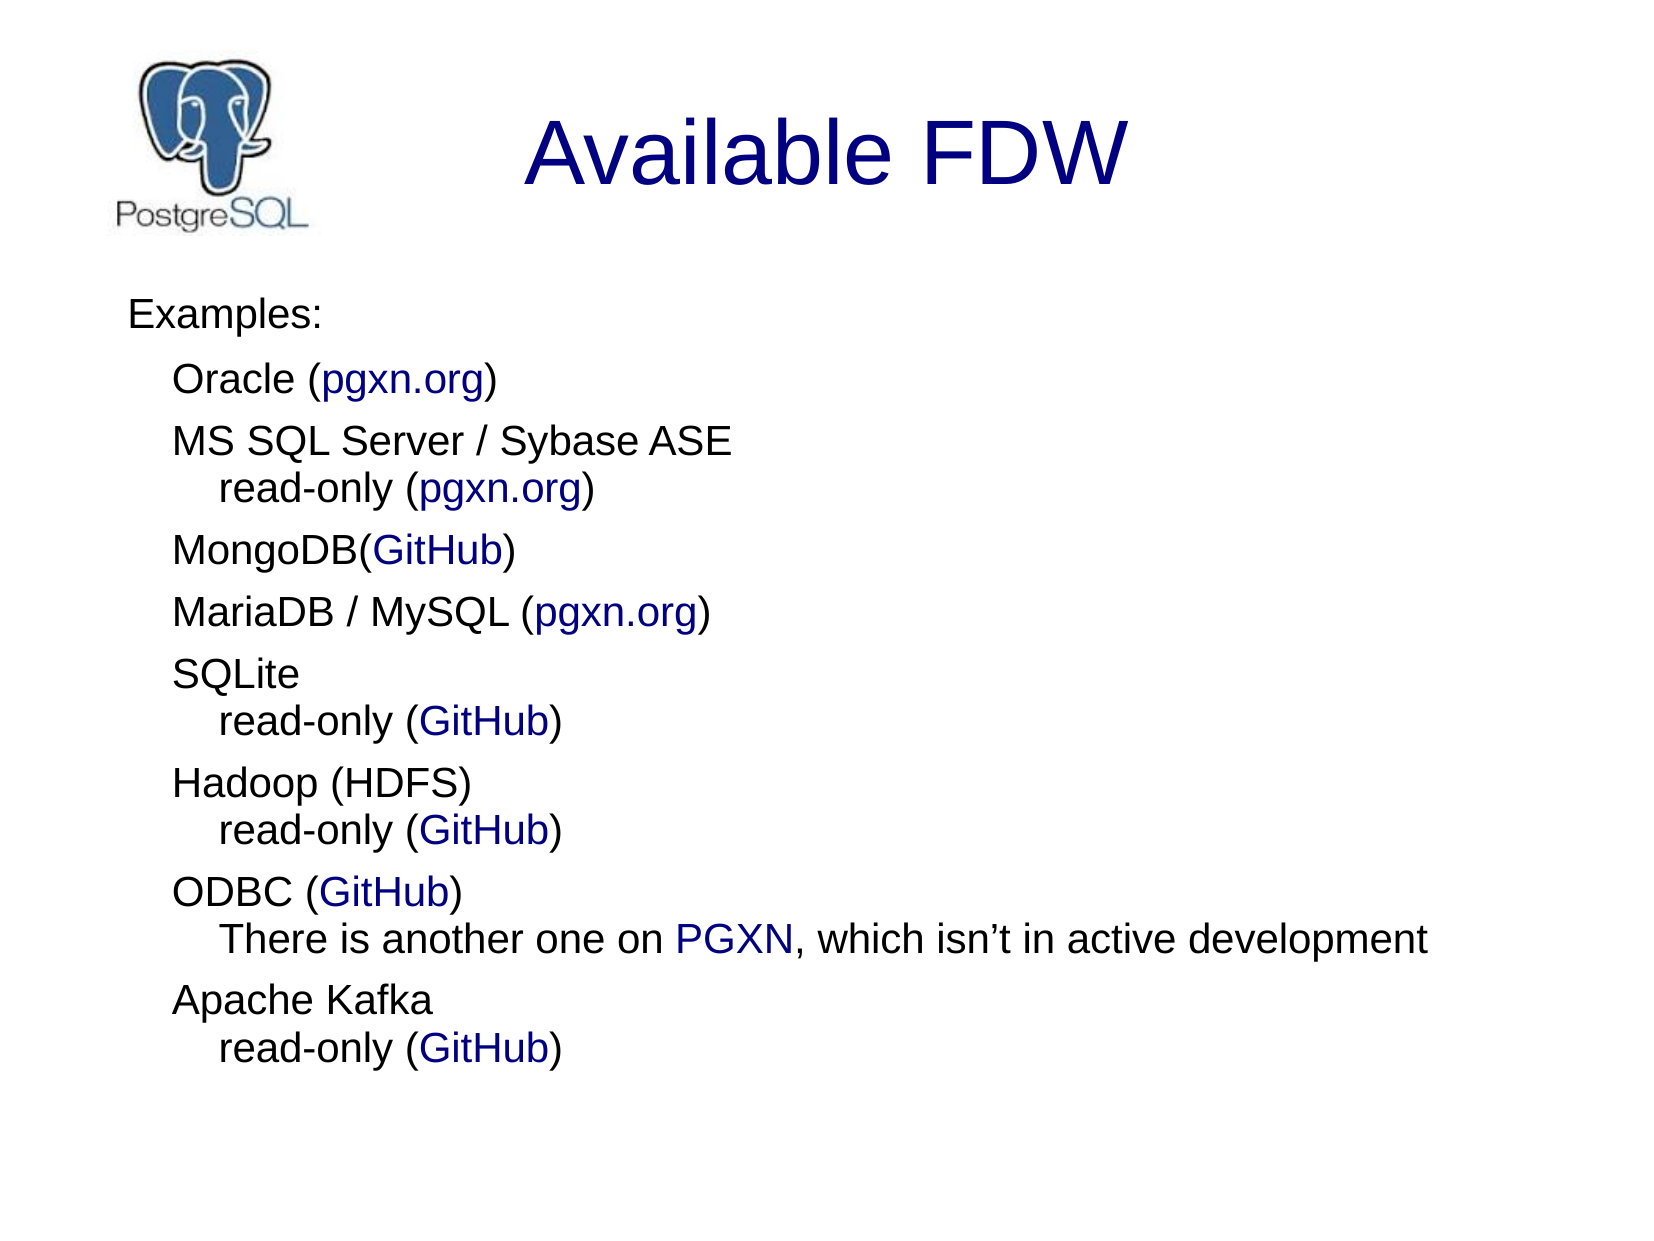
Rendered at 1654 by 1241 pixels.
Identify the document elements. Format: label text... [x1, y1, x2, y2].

text_box [218, 323, 248, 394]
title Available FDW [82, 49, 1571, 257]
picture [58, 50, 356, 237]
list Examples: Oracle (pgxn.org) MS SQL Server / Sybase ASE read-only (pgxn.org) MongoDB(GitHub) MariaDB / MySQL (pgxn.org) SQLite read-only (GitHub) Hadoop (HDFS) read-only (GitHub) ODBC (GitHub) There is another one on PGXN, which isn’t in active development Apache Kafka read-only (GitHub) [82, 290, 1560, 1075]
